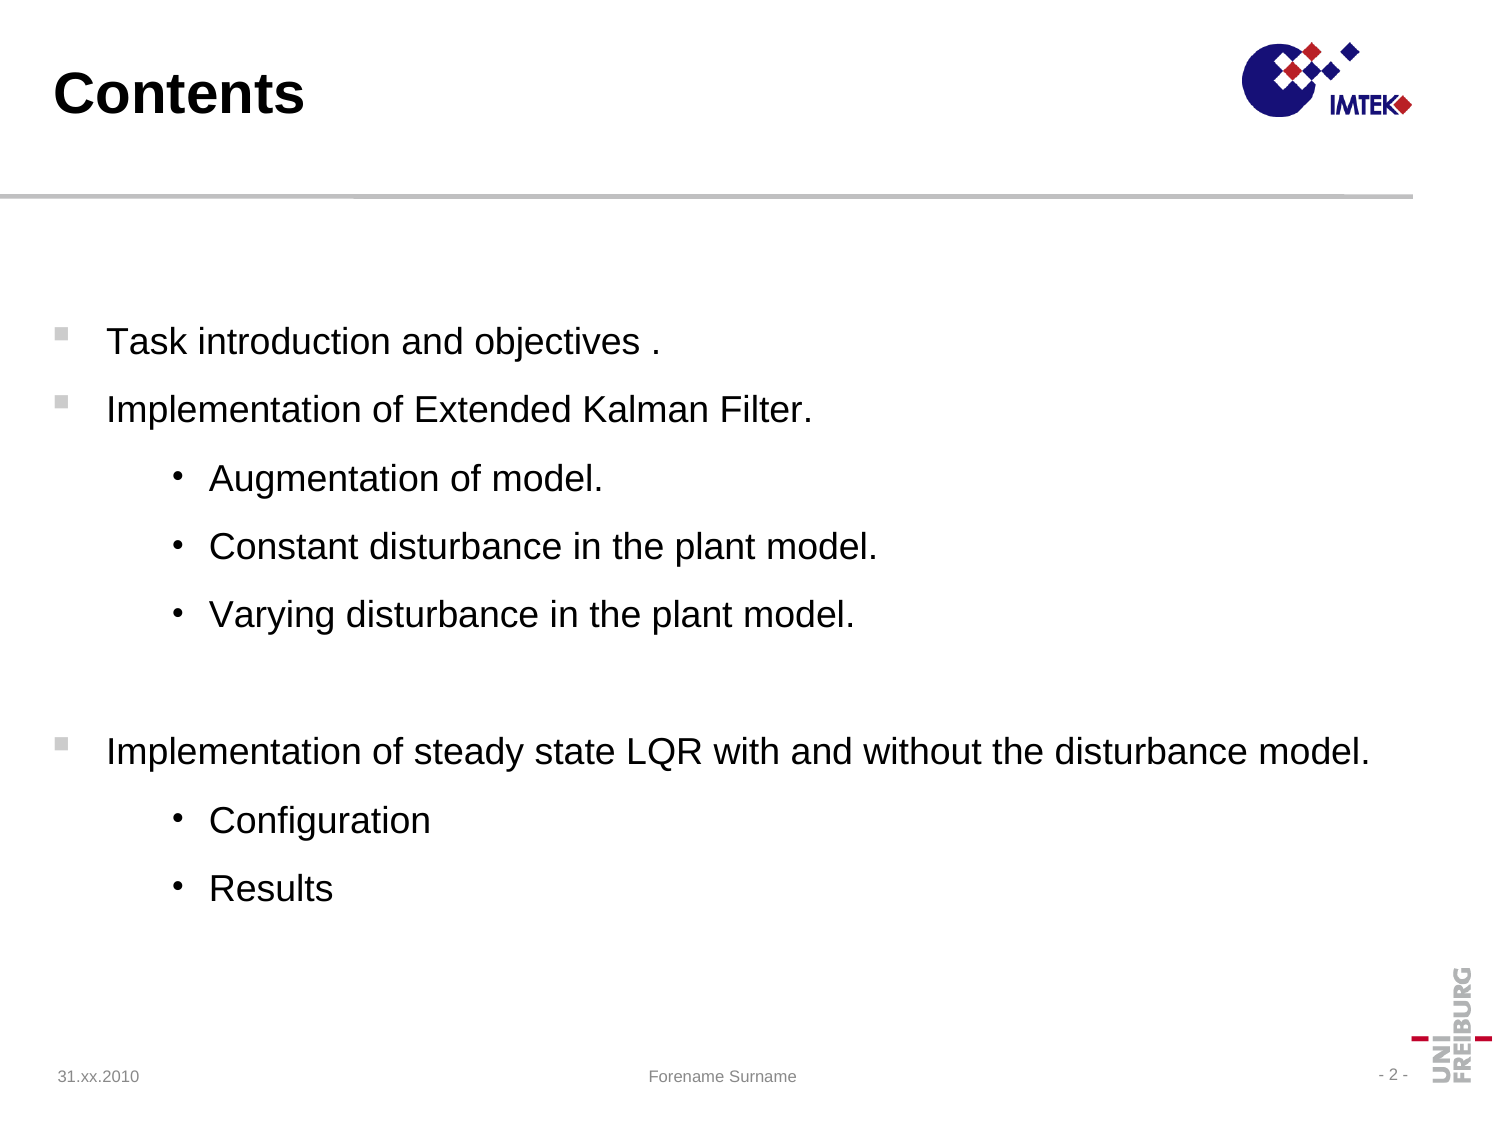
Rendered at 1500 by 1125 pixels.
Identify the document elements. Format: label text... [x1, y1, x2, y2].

picture [1242, 42, 1412, 117]
text_box - <number> - [1222, 1055, 1424, 1092]
text_box Contents [38, 9, 1226, 181]
text_box 31.xx.2010 [52, 1040, 195, 1111]
picture [1410, 968, 1493, 1083]
text_box Forename Surname [246, 1056, 1199, 1096]
text_box Task introduction and objectives . Implementation of Extended Kalman Filter. Augmentation of model. Constant disturbance in the plant model. Varying disturbance in the plant model. Implementation of steady state LQR with and without the disturbance model. Configuration Results [5, 220, 1426, 1035]
